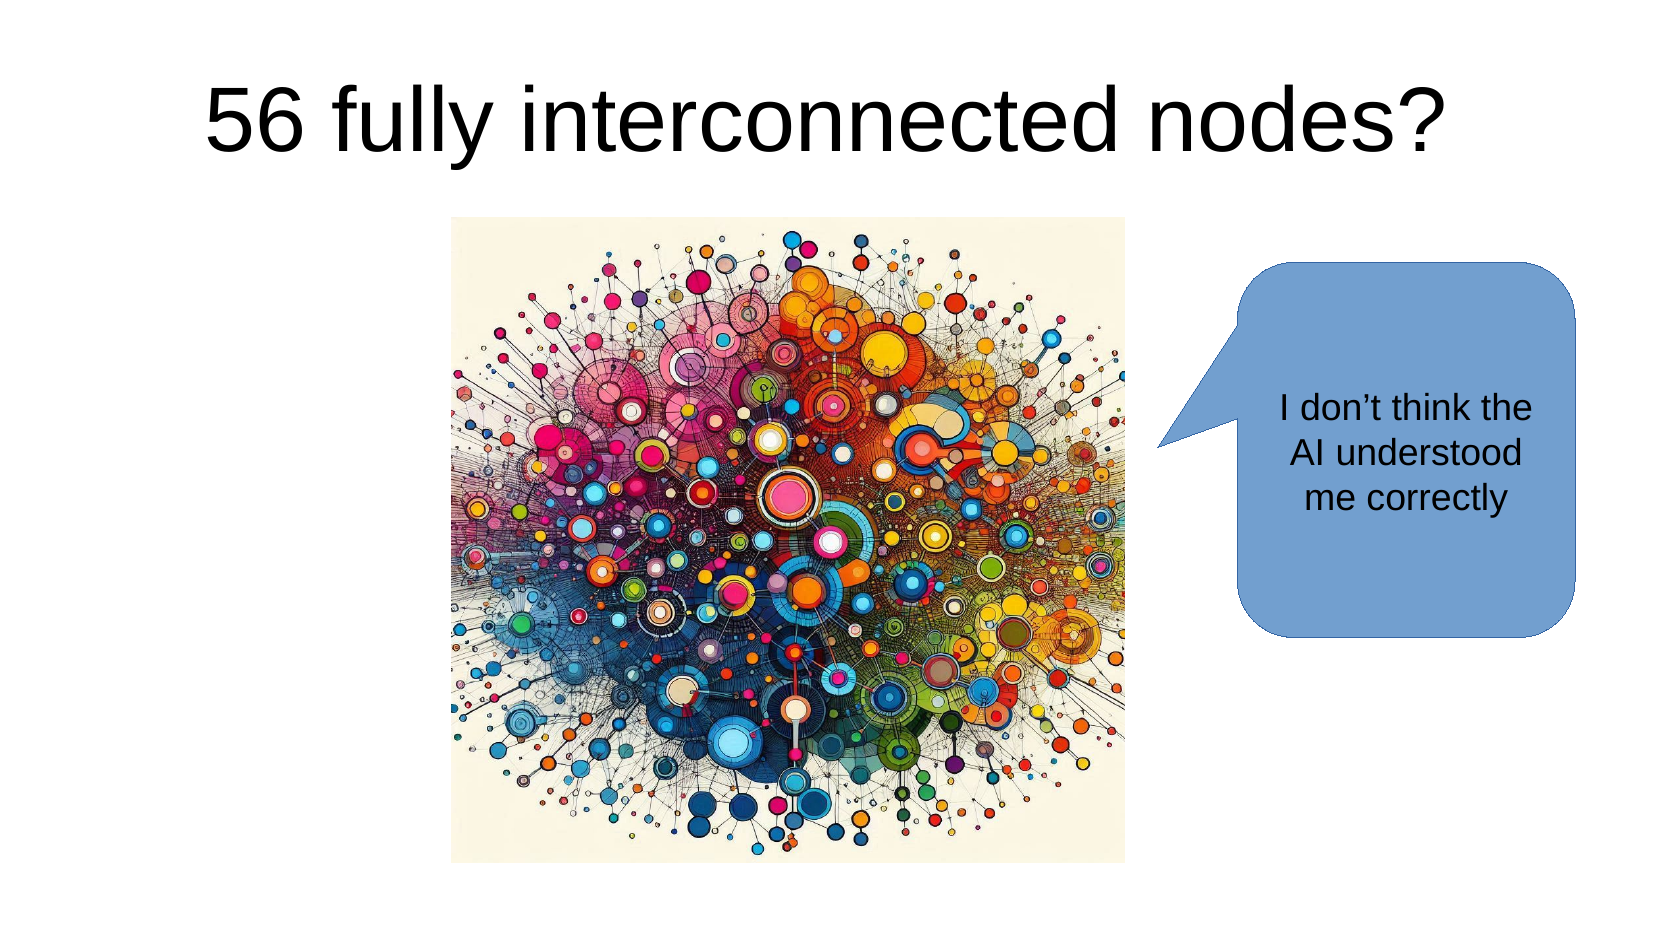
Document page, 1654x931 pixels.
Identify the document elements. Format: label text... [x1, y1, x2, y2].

text_box I don’t think the AI understood me correctly [1157, 262, 1576, 638]
title 56 fully interconnected nodes? [82, 37, 1571, 193]
picture [451, 217, 1125, 863]
